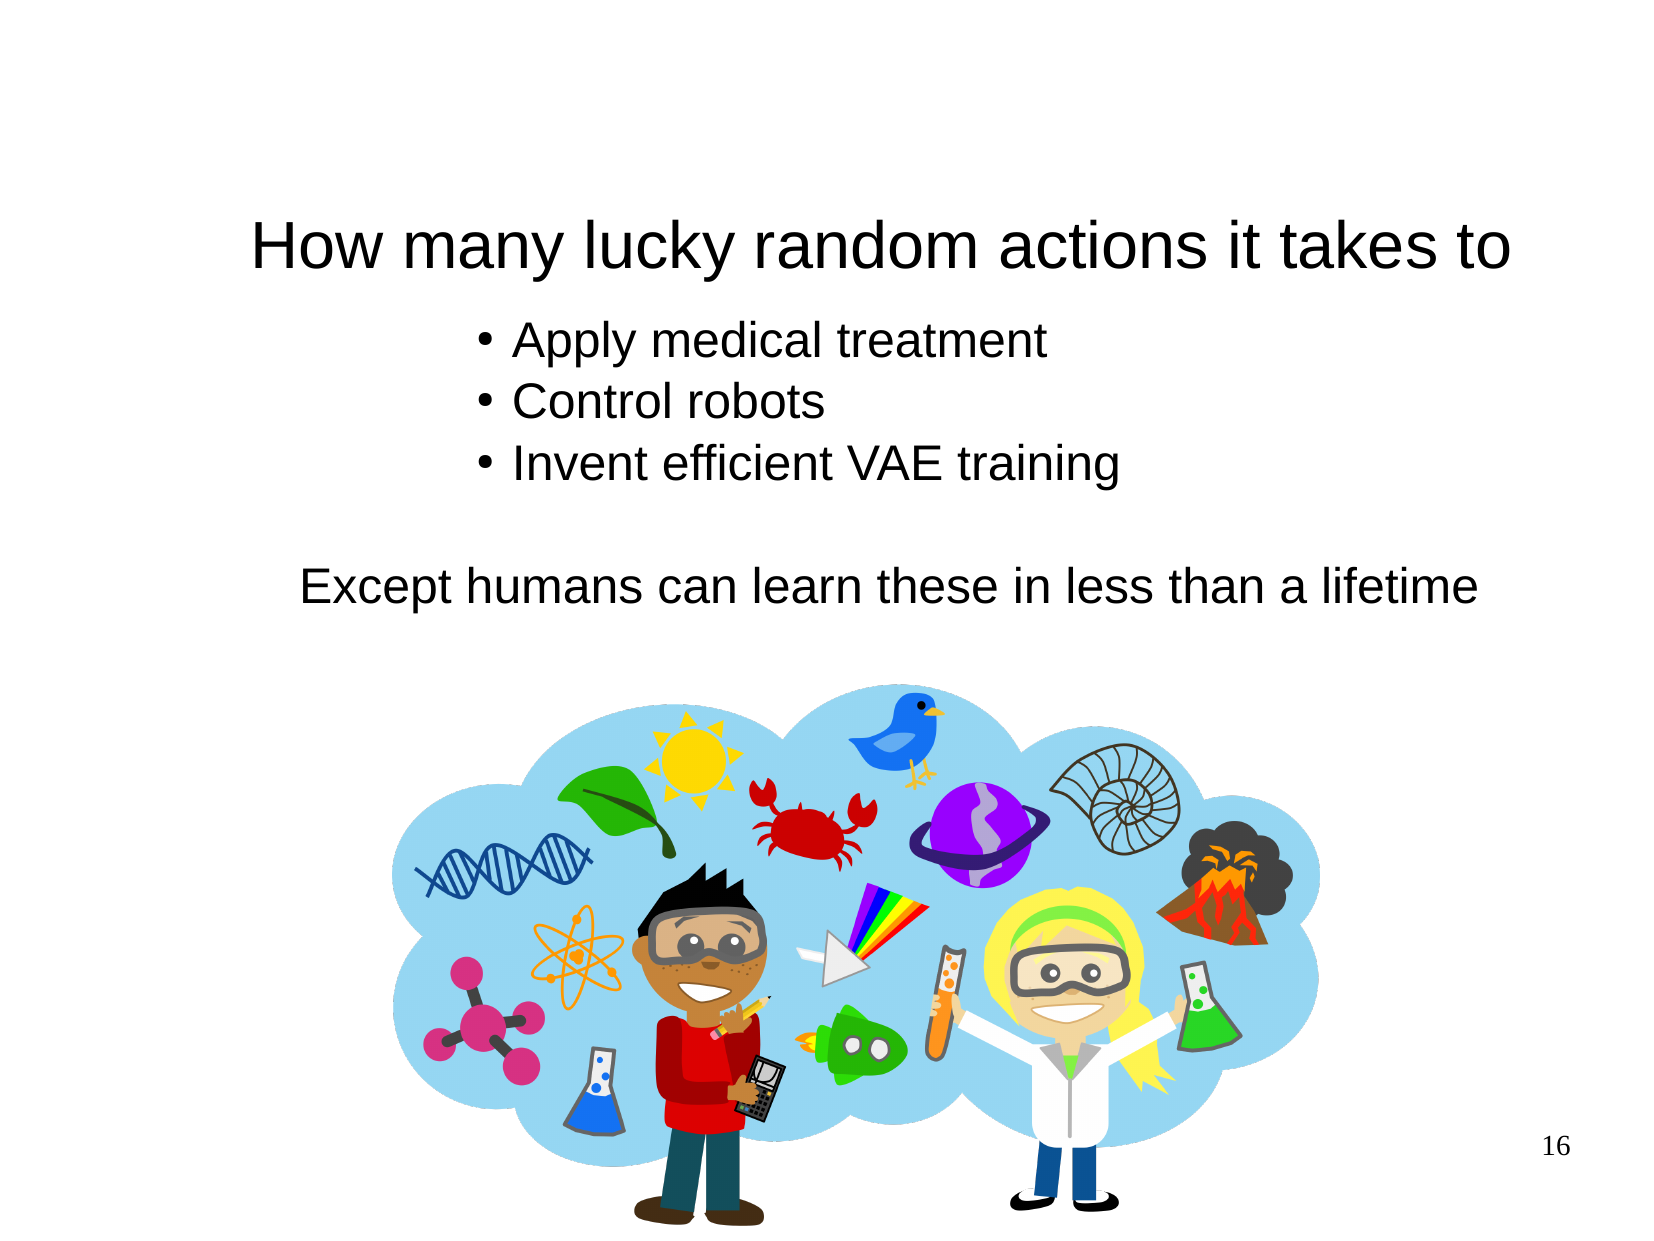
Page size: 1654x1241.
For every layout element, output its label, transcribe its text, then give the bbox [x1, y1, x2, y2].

list How many lucky random actions it takes to Apply medical treatment Control robots Invent efficient VAE training Except humans can learn these in less than a lifetime [86, 118, 1607, 839]
picture [392, 684, 1320, 1226]
